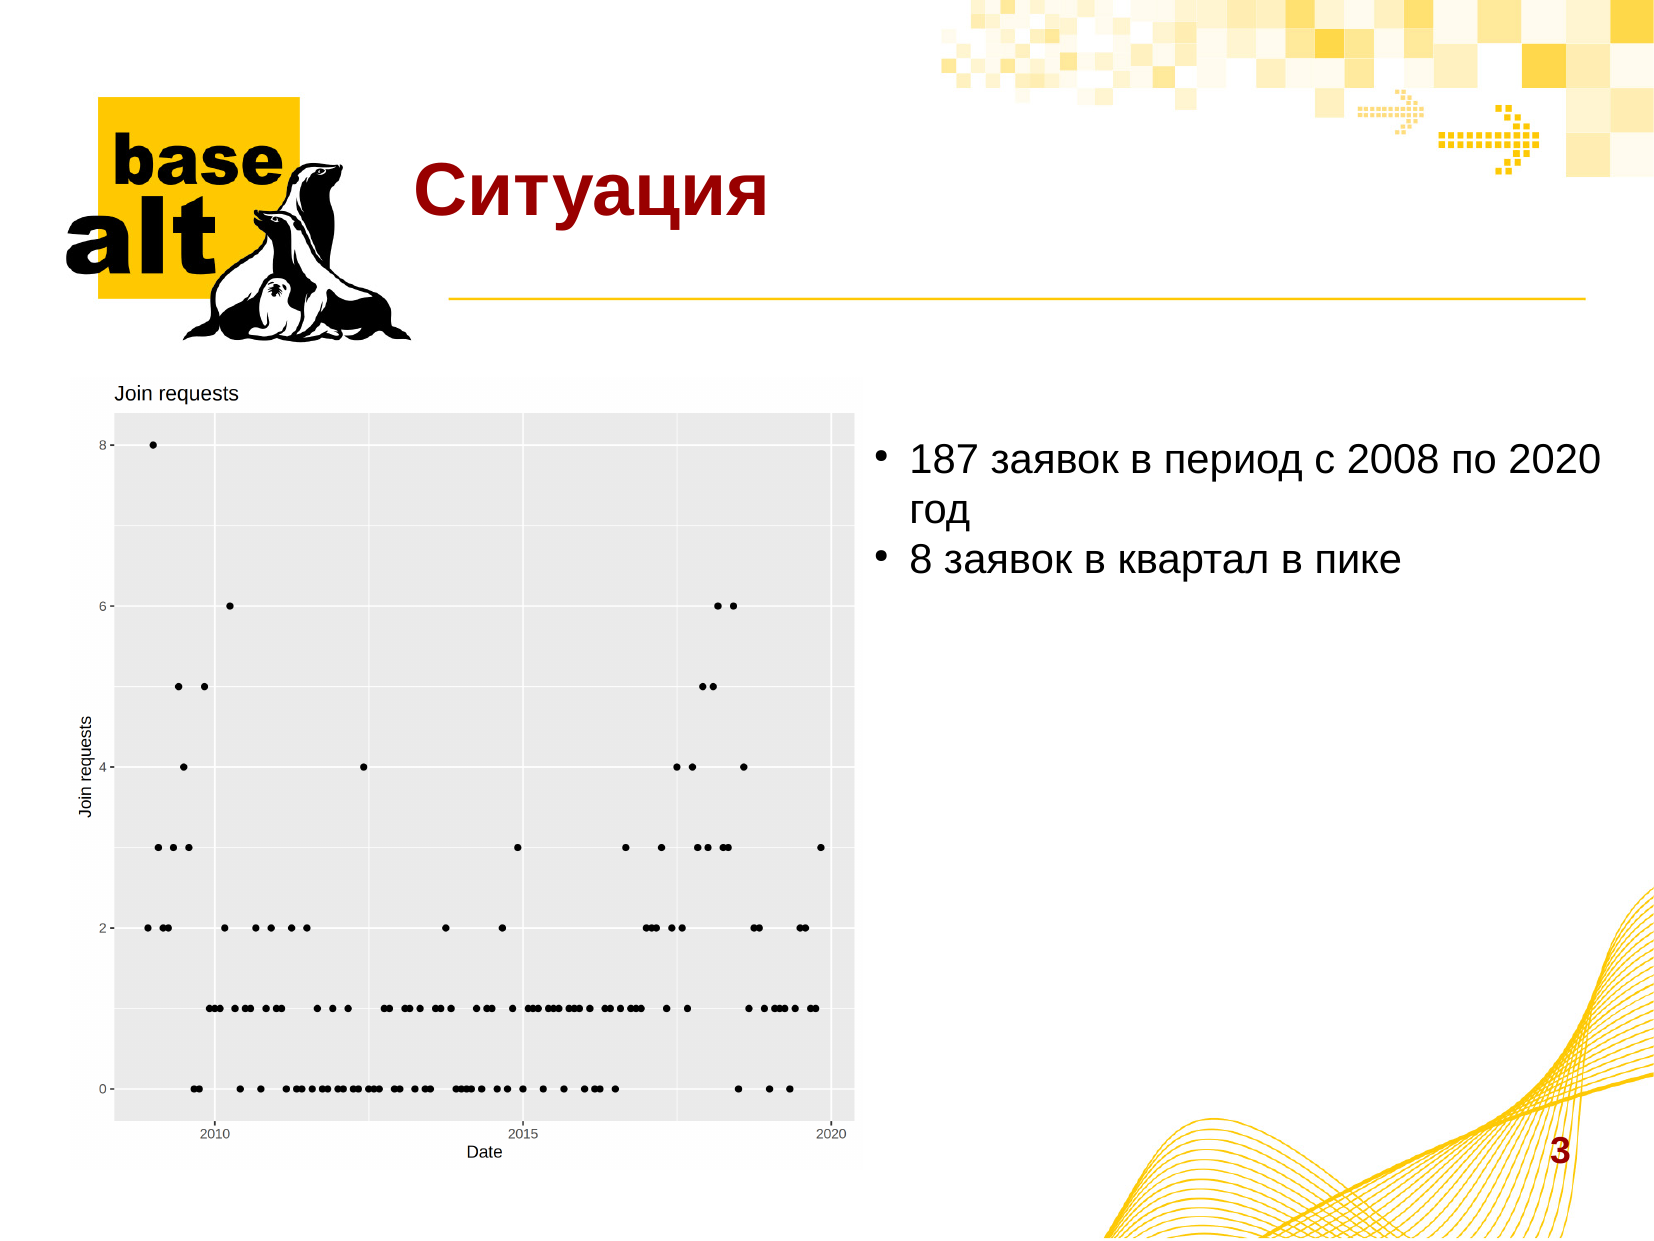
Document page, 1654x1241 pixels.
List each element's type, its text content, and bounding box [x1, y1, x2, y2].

text_box 187 заявок в период с 2008 по 2020 год 8 заявок в квартал в пике [874, 425, 1619, 583]
title Ситуация [413, 82, 1571, 296]
picture [0, 0, 1654, 1241]
